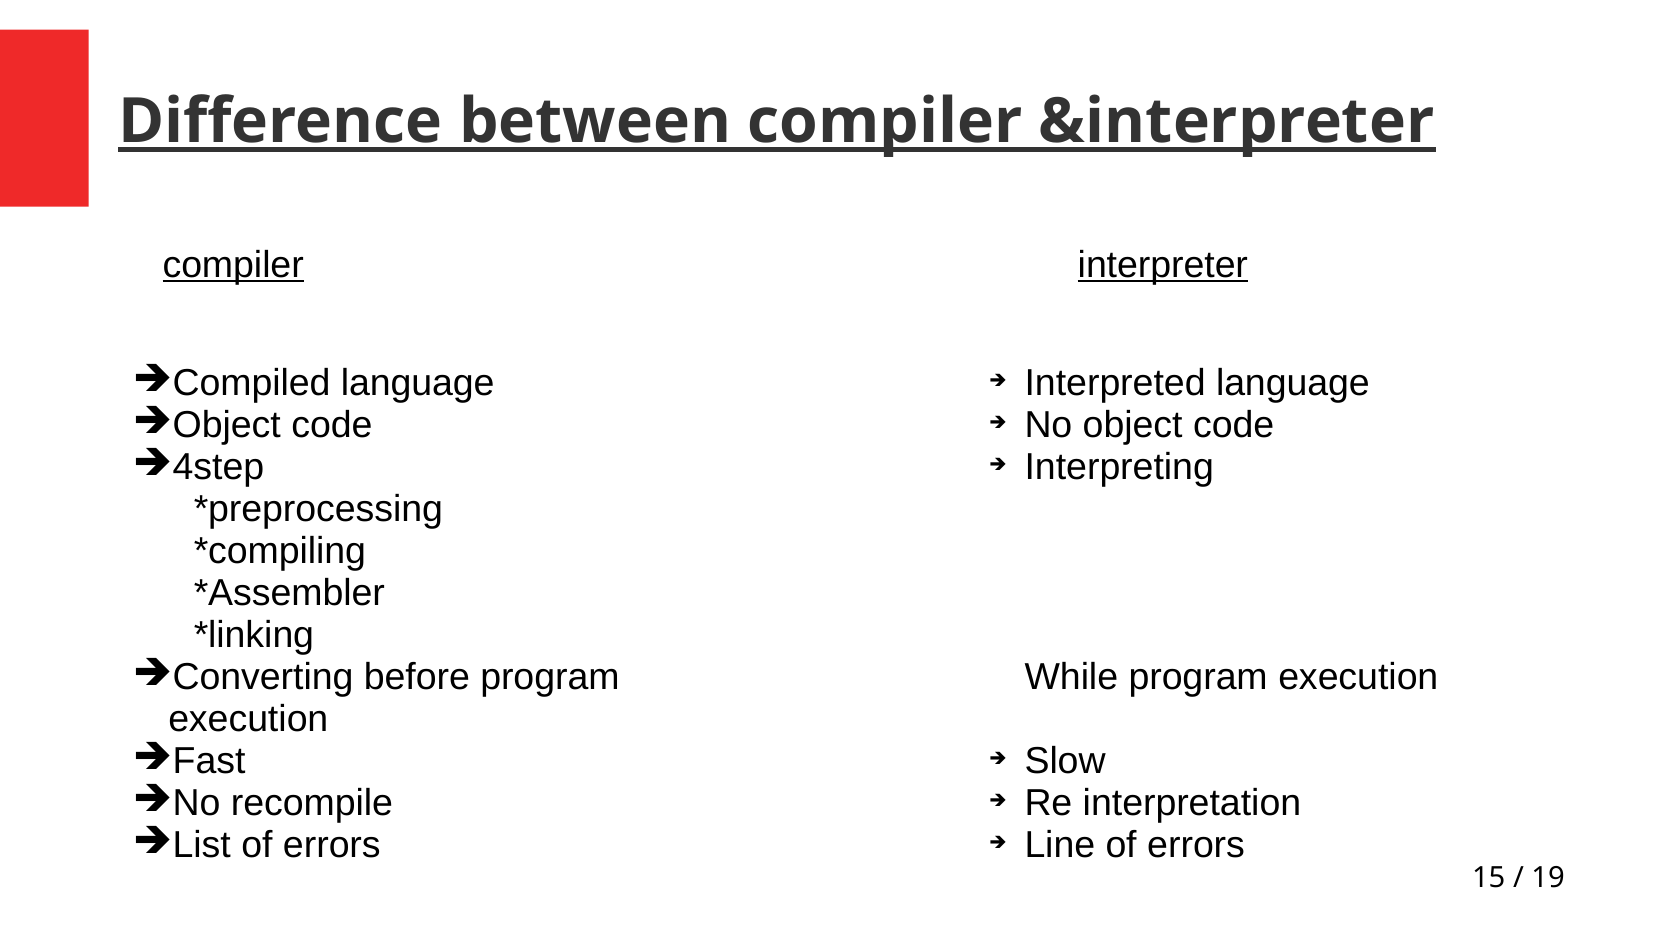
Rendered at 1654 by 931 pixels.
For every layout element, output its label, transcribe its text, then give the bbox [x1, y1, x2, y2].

text_box interpreter [1062, 236, 1595, 294]
text_box compiler [147, 236, 798, 294]
text_box Interpreted language No object code Interpreting While program execution Slow Re interpretation Line of errors [974, 354, 1477, 916]
title Difference between compiler &interpreter [118, 29, 1595, 207]
text_box Compiled language Object code 4step *preprocessing *compiling *Assembler *linking Converting before program execution Fast No recompile List of errors [118, 354, 709, 916]
